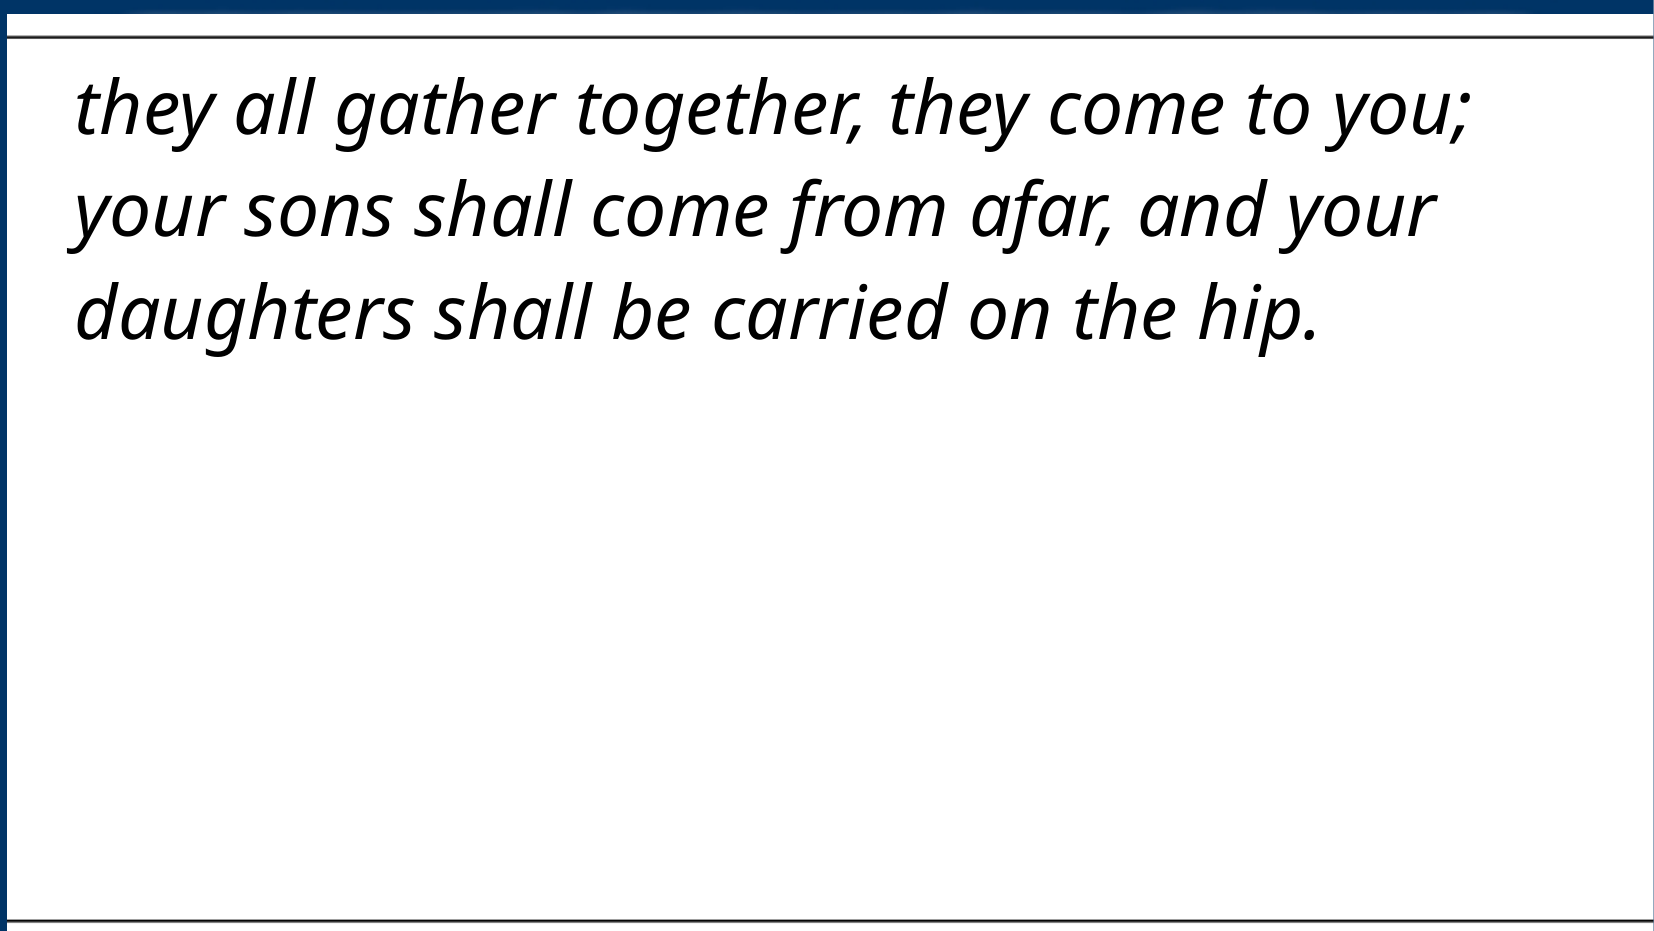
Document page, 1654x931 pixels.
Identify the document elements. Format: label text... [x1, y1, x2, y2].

picture [0, 0, 1654, 931]
text_box they all gather together, they come to you; your sons shall come from afar, and your daughters shall be carried on the hip. [60, 47, 1606, 391]
